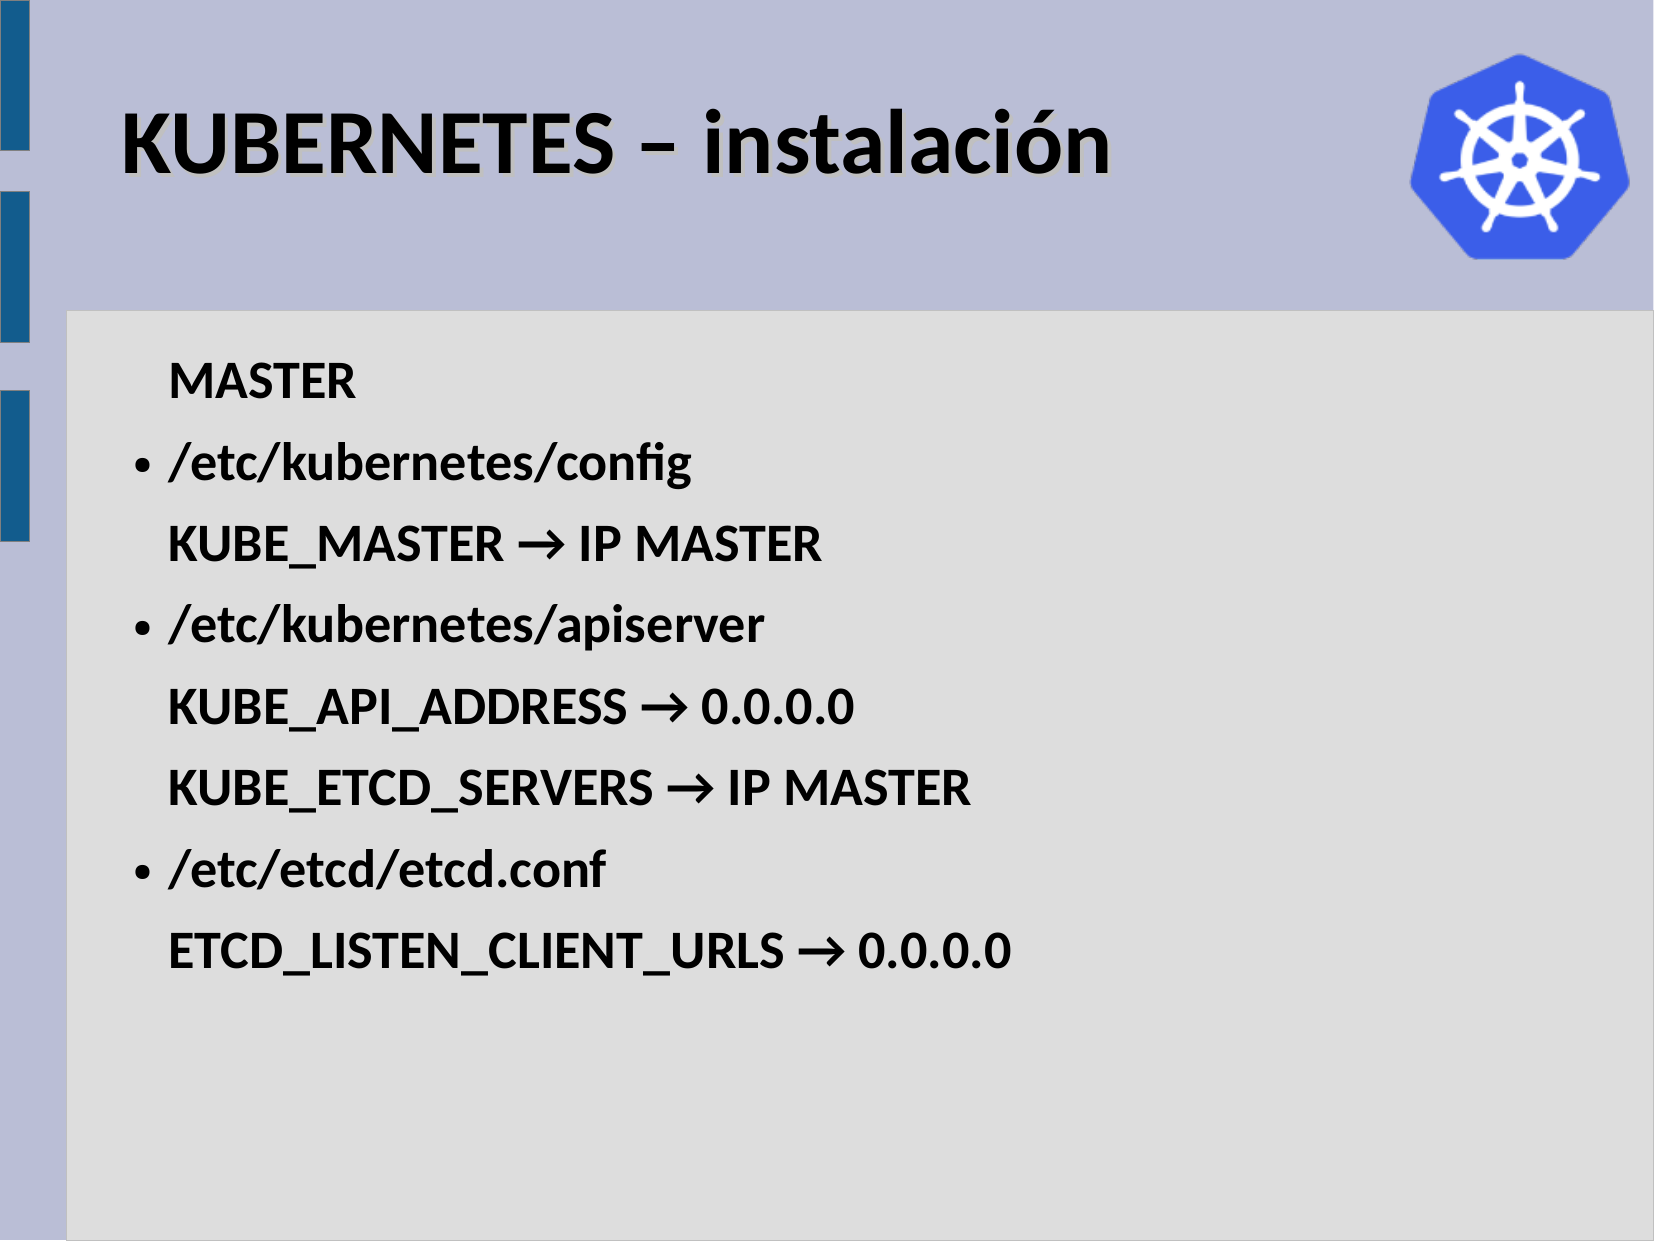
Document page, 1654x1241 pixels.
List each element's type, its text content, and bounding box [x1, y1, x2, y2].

text_box MASTER /etc/kubernetes/config KUBE_MASTER → IP MASTER /etc/kubernetes/apiserver KUBE_API_ADDRESS → 0.0.0.0 KUBE_ETCD_SERVERS → IP MASTER /etc/etcd/etcd.conf ETCD_LISTEN_CLIENT_URLS → 0.0.0.0 [118, 323, 1583, 1241]
text_box KUBERNETES – instalación [106, 97, 1381, 225]
picture [1381, 47, 1654, 267]
